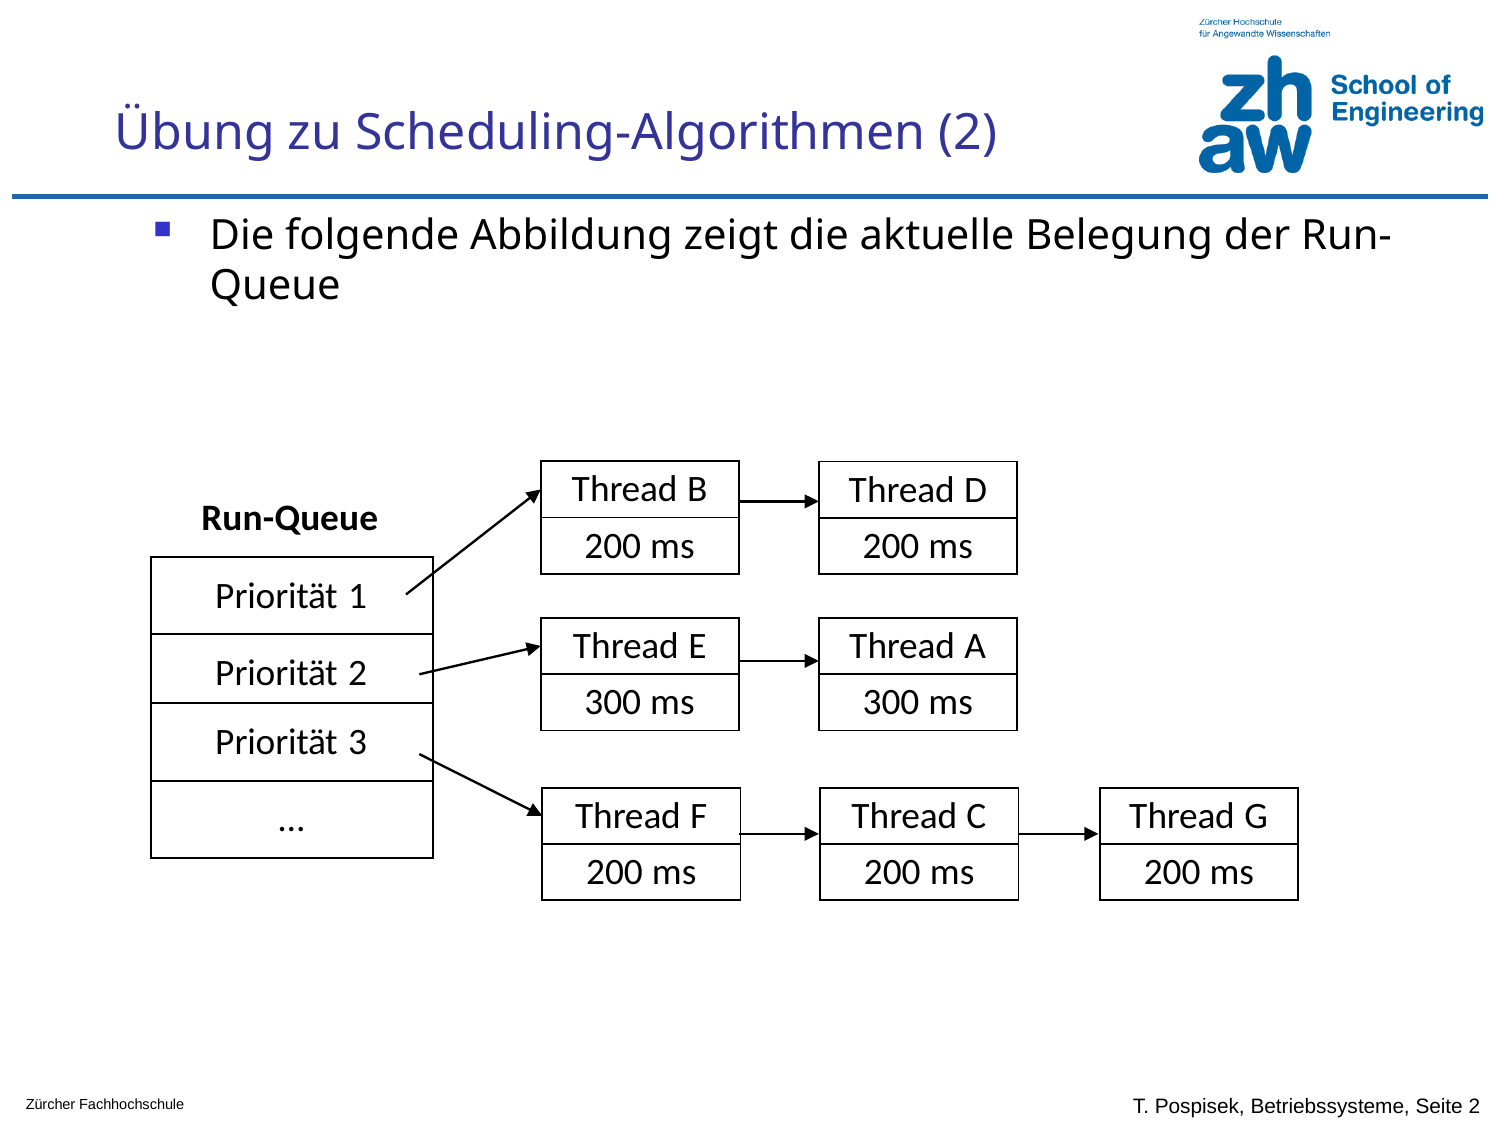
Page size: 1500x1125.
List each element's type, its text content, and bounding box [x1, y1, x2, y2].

list Die folgende Abbildung zeigt die aktuelle Belegung der Run-Queue [138, 200, 1412, 327]
picture [137, 408, 1469, 940]
picture [1199, 19, 1483, 173]
title Übung zu Scheduling-Algorithmen (2) [99, 54, 1379, 168]
